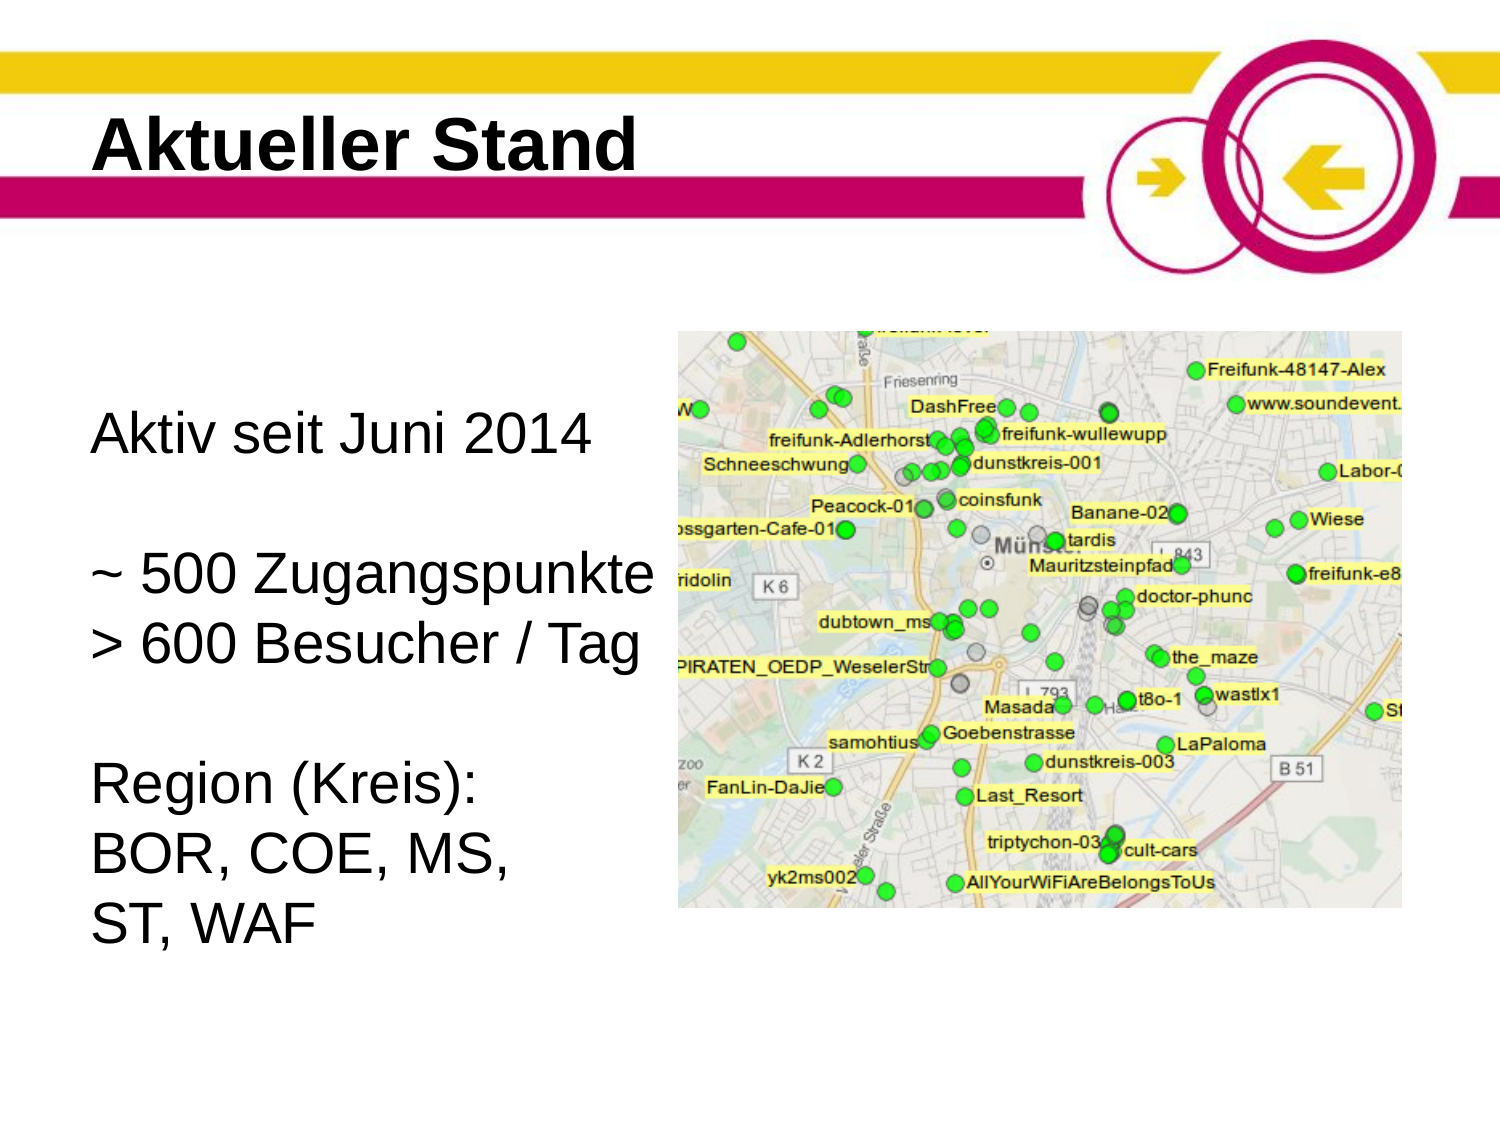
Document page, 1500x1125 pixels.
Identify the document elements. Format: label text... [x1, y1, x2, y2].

text_box Aktueller Stand [75, 12, 1425, 200]
picture [678, 331, 1402, 908]
text_box Aktiv seit Juni 2014 ~ 500 Zugangspunkte > 600 Besucher / Tag Region (Kreis): BOR, COE, MS, ST, WAF [75, 310, 1425, 1125]
